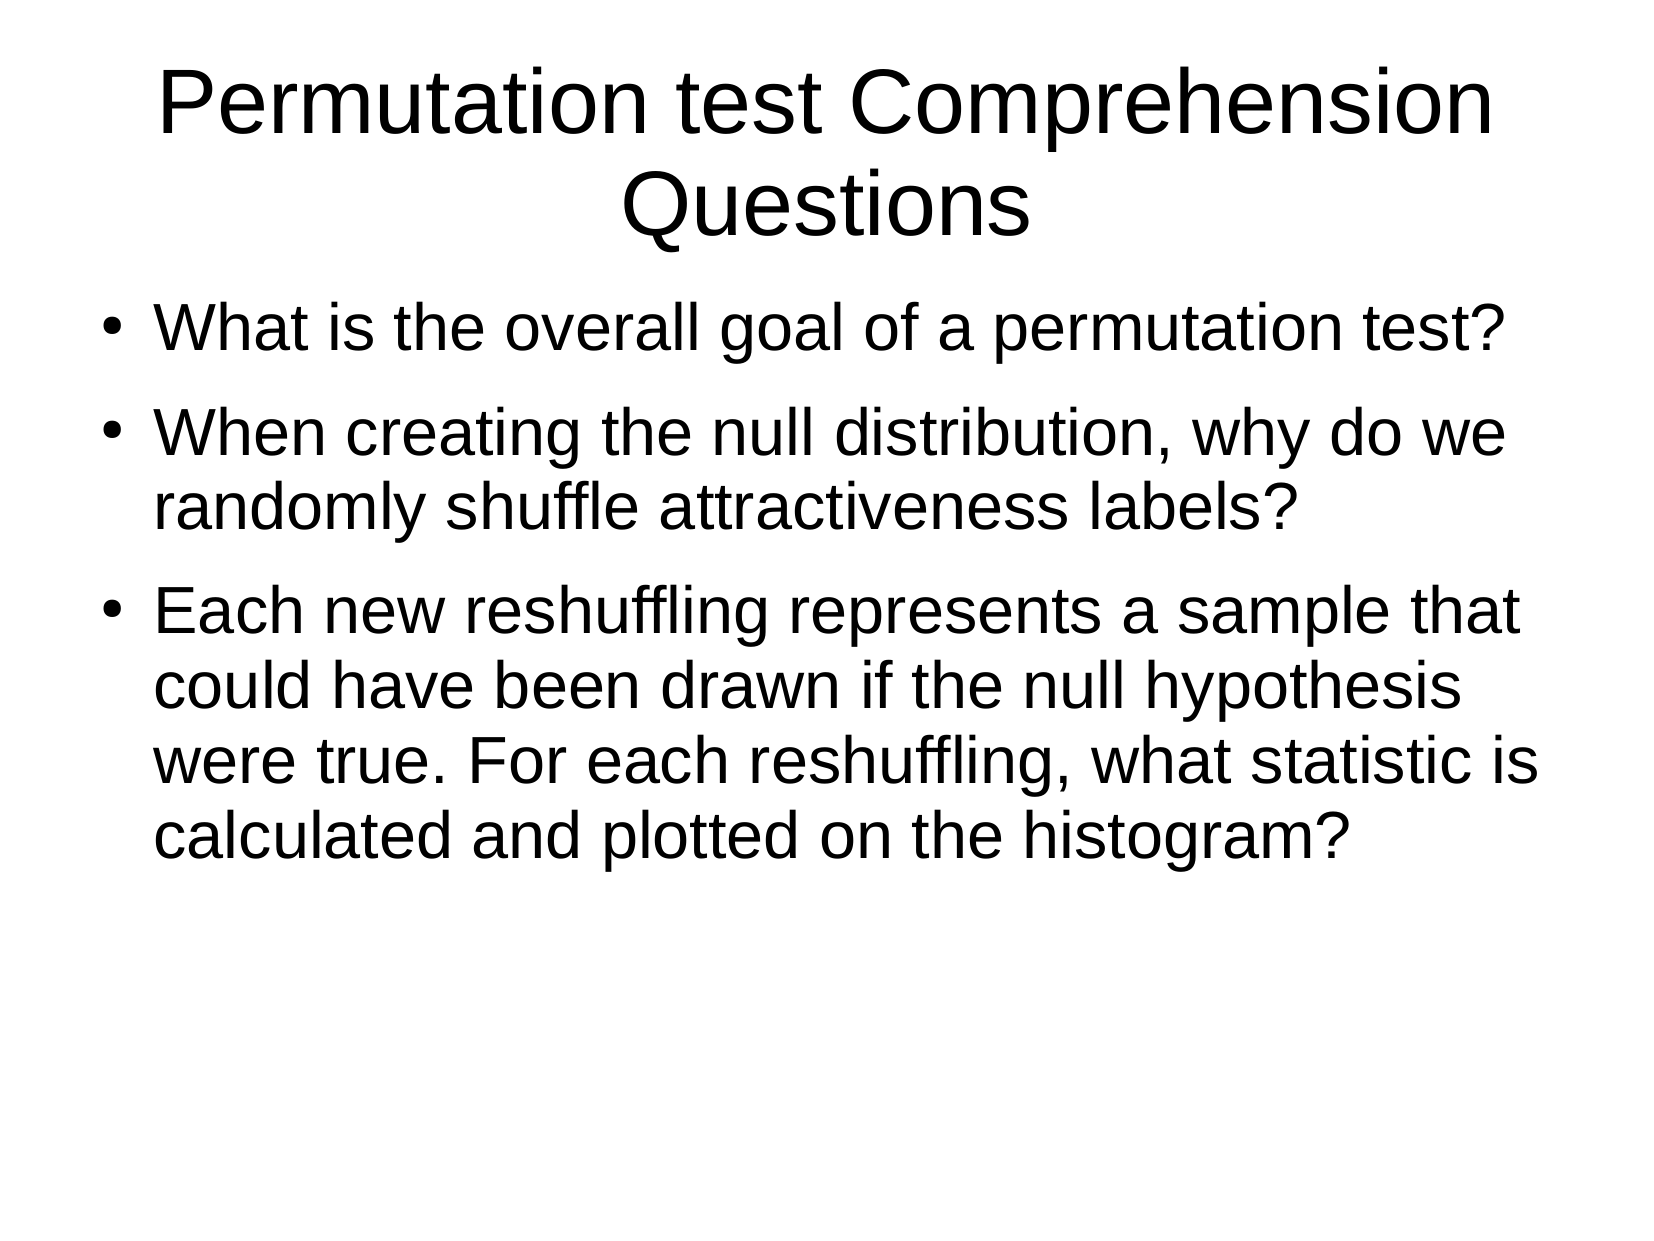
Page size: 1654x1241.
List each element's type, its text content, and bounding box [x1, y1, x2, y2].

title Permutation test Comprehension Questions [82, 49, 1571, 257]
list What is the overall goal of a permutation test? When creating the null distribution, why do we randomly shuffle attractiveness labels? Each new reshuffling represents a sample that could have been drawn if the null hypothesis were true. For each reshuffling, what statistic is calculated and plotted on the histogram? [82, 290, 1571, 1010]
